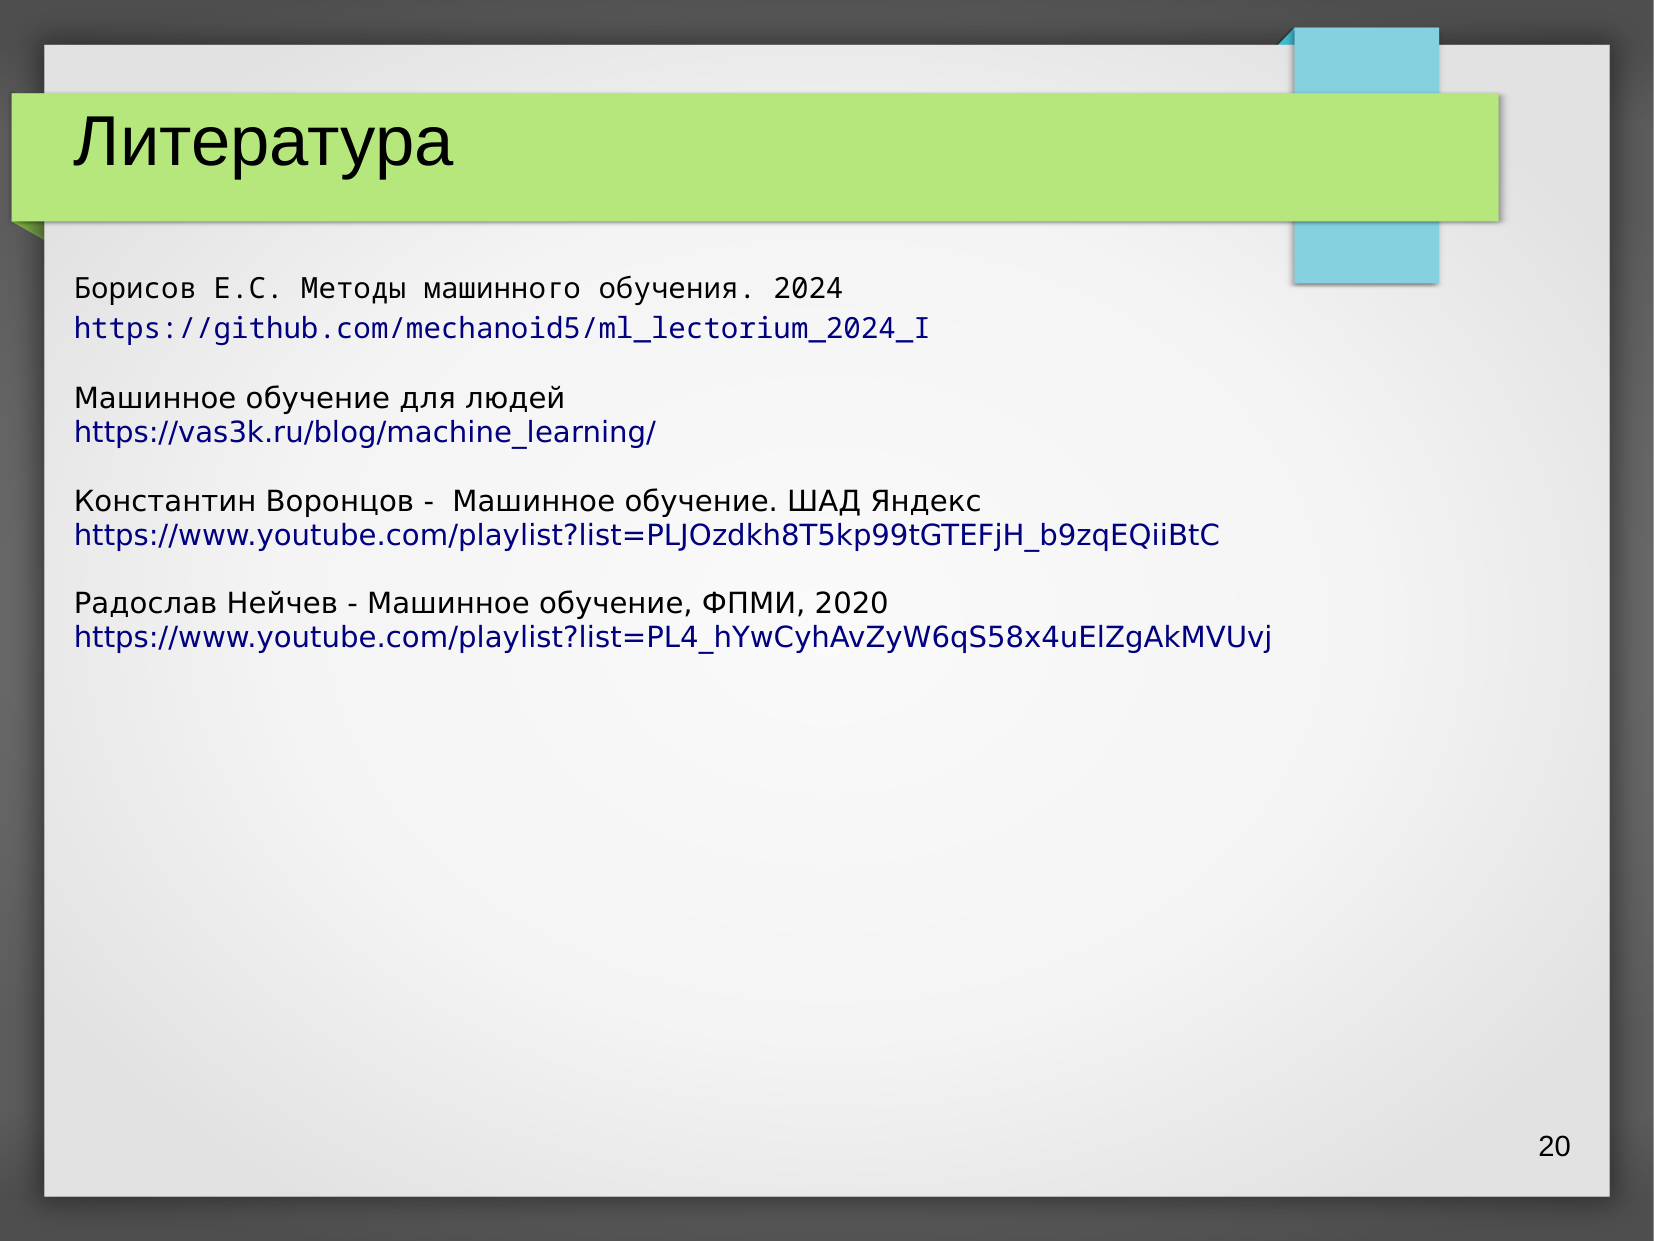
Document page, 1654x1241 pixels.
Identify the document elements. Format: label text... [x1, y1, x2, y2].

text_box Литература [59, 94, 1004, 189]
text_box Борисов Е.С. Методы машинного обучения. 2024 https://github.com/mechanoid5/ml_lectorium_2024_I Машинное обучение для людей https://vas3k.ru/blog/machine_learning/ Константин Воронцов - Машинное обучение. ШАД Яндексhttps://www.youtube.com/playlist?list=PLJOzdkh8T5kp99tGTEFjH_b9zqEQiiBtC Радослав Нейчев - Машинное обучение, ФПМИ, 2020 https://www.youtube.com/playlist?list=PL4_hYwCyhAvZyW6qS58x4uElZgAkMVUvj [59, 259, 1583, 960]
picture [0, 0, 1654, 1241]
